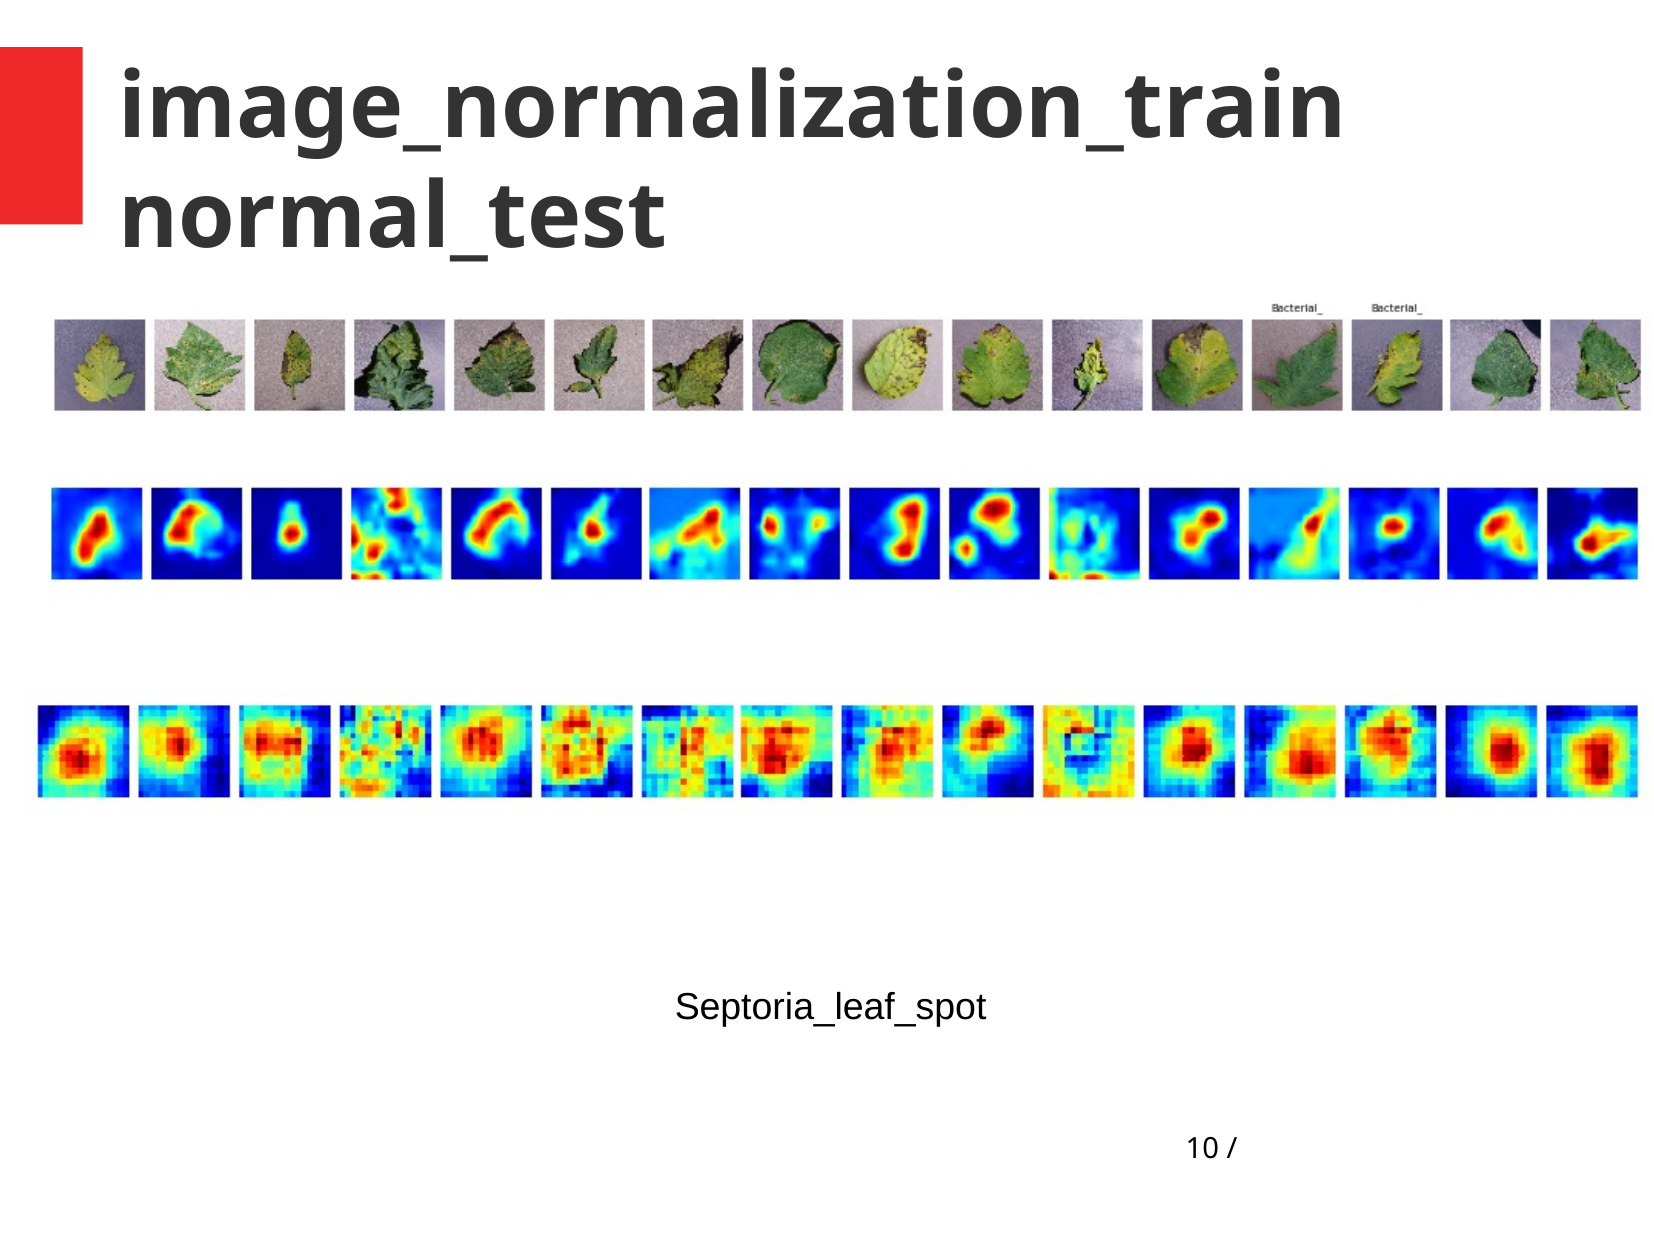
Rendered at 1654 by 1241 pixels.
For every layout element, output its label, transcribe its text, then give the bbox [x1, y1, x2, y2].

picture [1, 691, 1654, 835]
text_box Septoria_leaf_spot [660, 978, 1002, 1036]
picture [4, 292, 1654, 448]
text_box / [1185, 1129, 1571, 1216]
picture [1, 472, 1654, 617]
title image_normalization_train normal_test [118, 45, 1571, 260]
